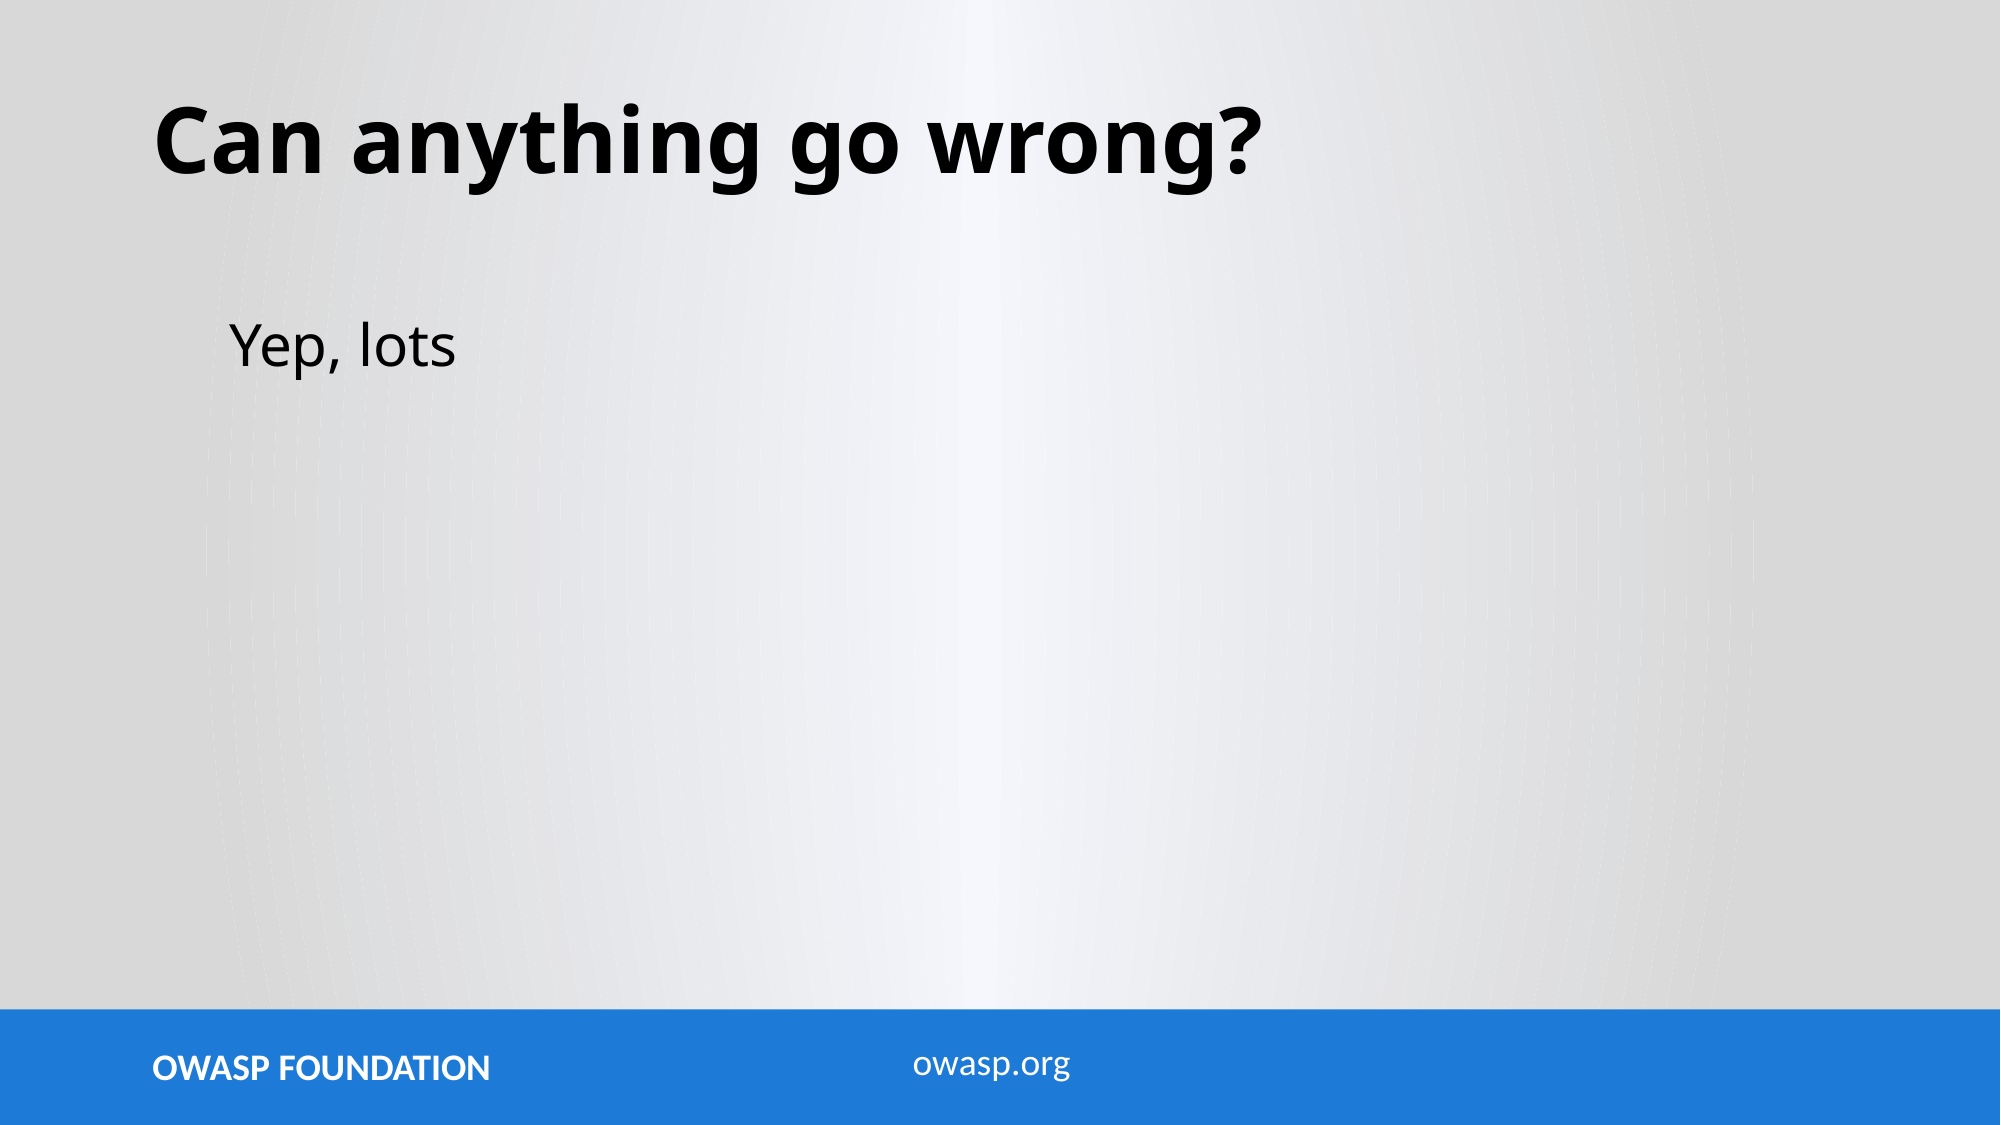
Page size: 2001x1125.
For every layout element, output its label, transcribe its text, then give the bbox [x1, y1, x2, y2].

title Can anything go wrong? [137, 35, 1863, 253]
list Yep, lots [139, 308, 1865, 938]
